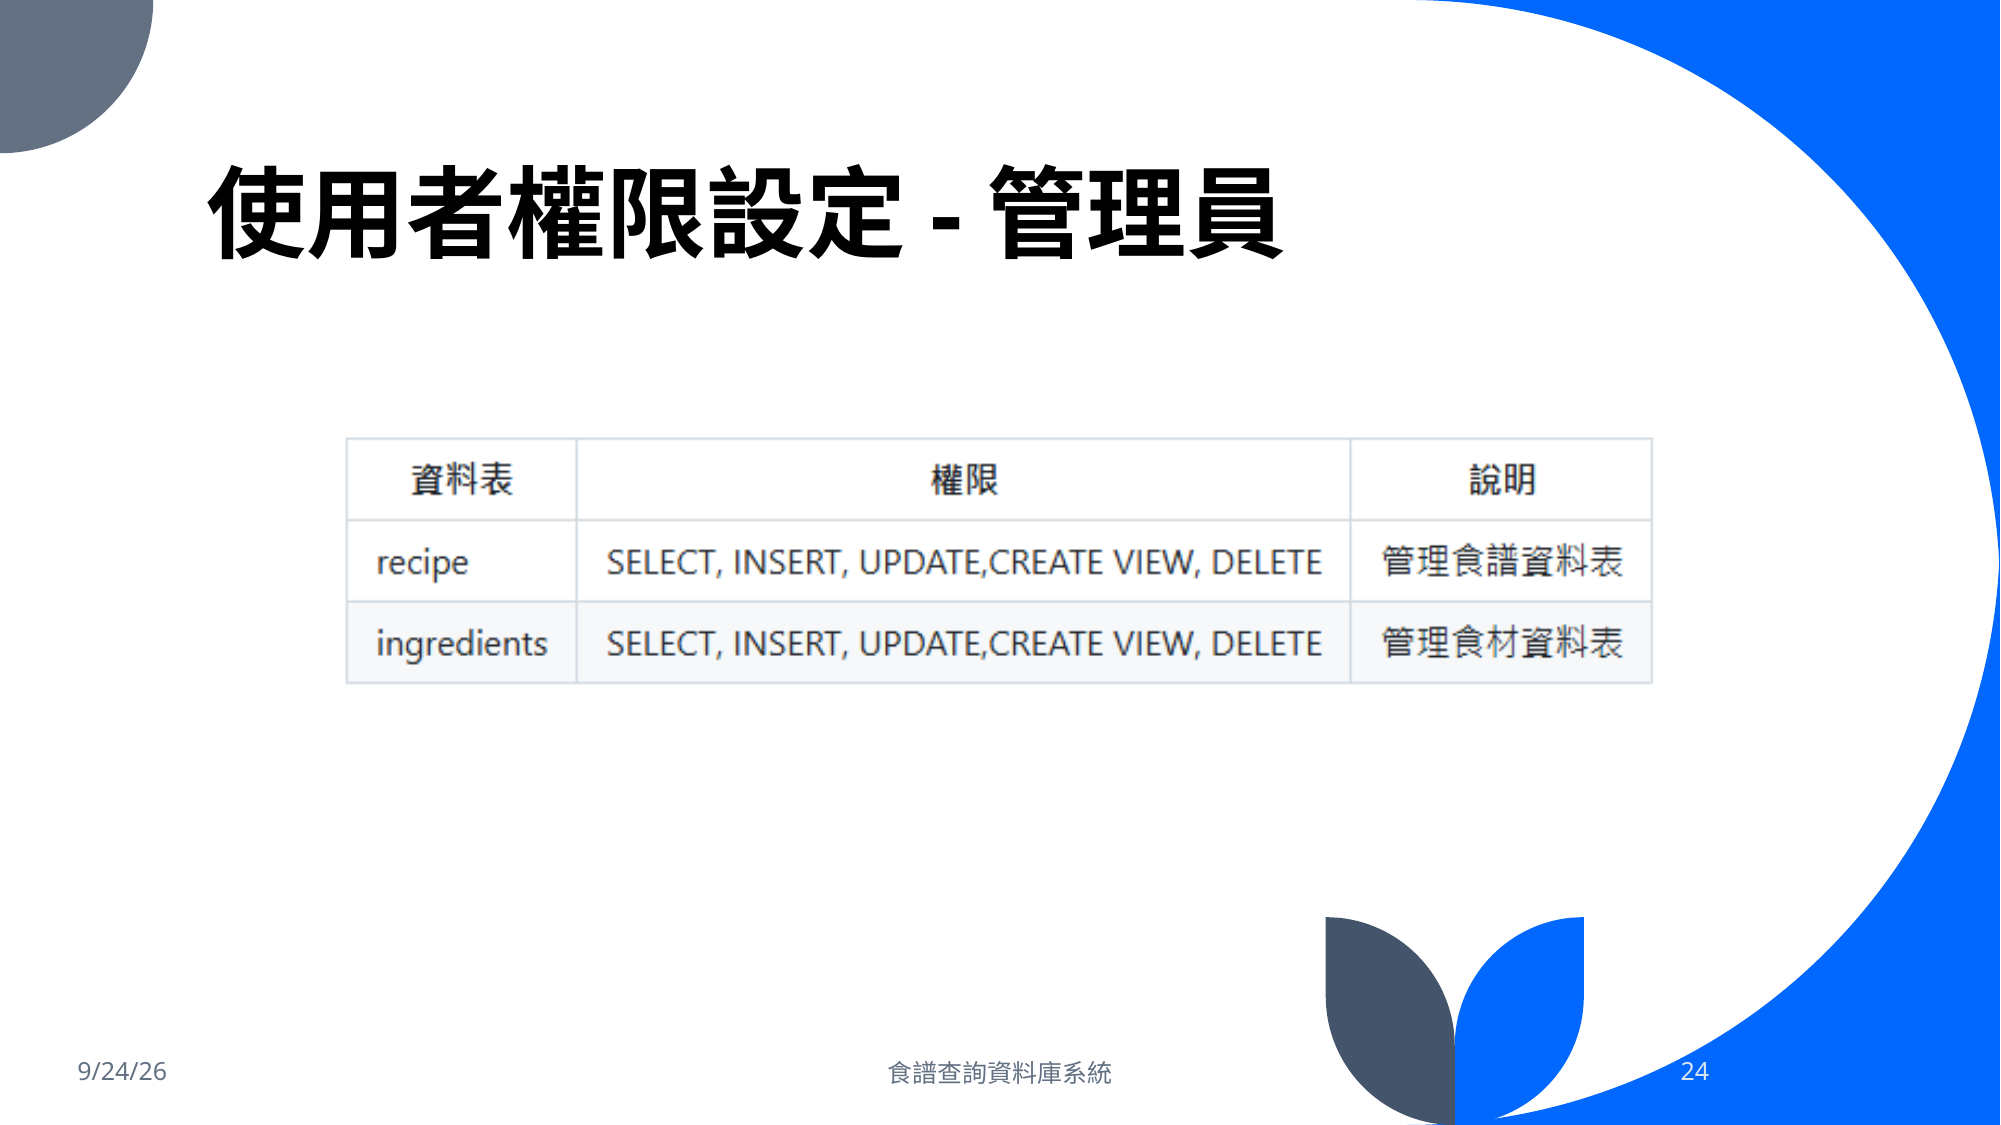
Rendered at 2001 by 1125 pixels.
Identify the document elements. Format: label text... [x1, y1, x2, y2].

title 使用者權限設定-管理員 [191, 62, 1796, 280]
footer 食譜查詢資料庫系統 [662, 1042, 1338, 1103]
picture [342, 436, 1660, 689]
slide_number 24 [1665, 1042, 1938, 1103]
slide_number 6/10/2025 [62, 1042, 513, 1103]
